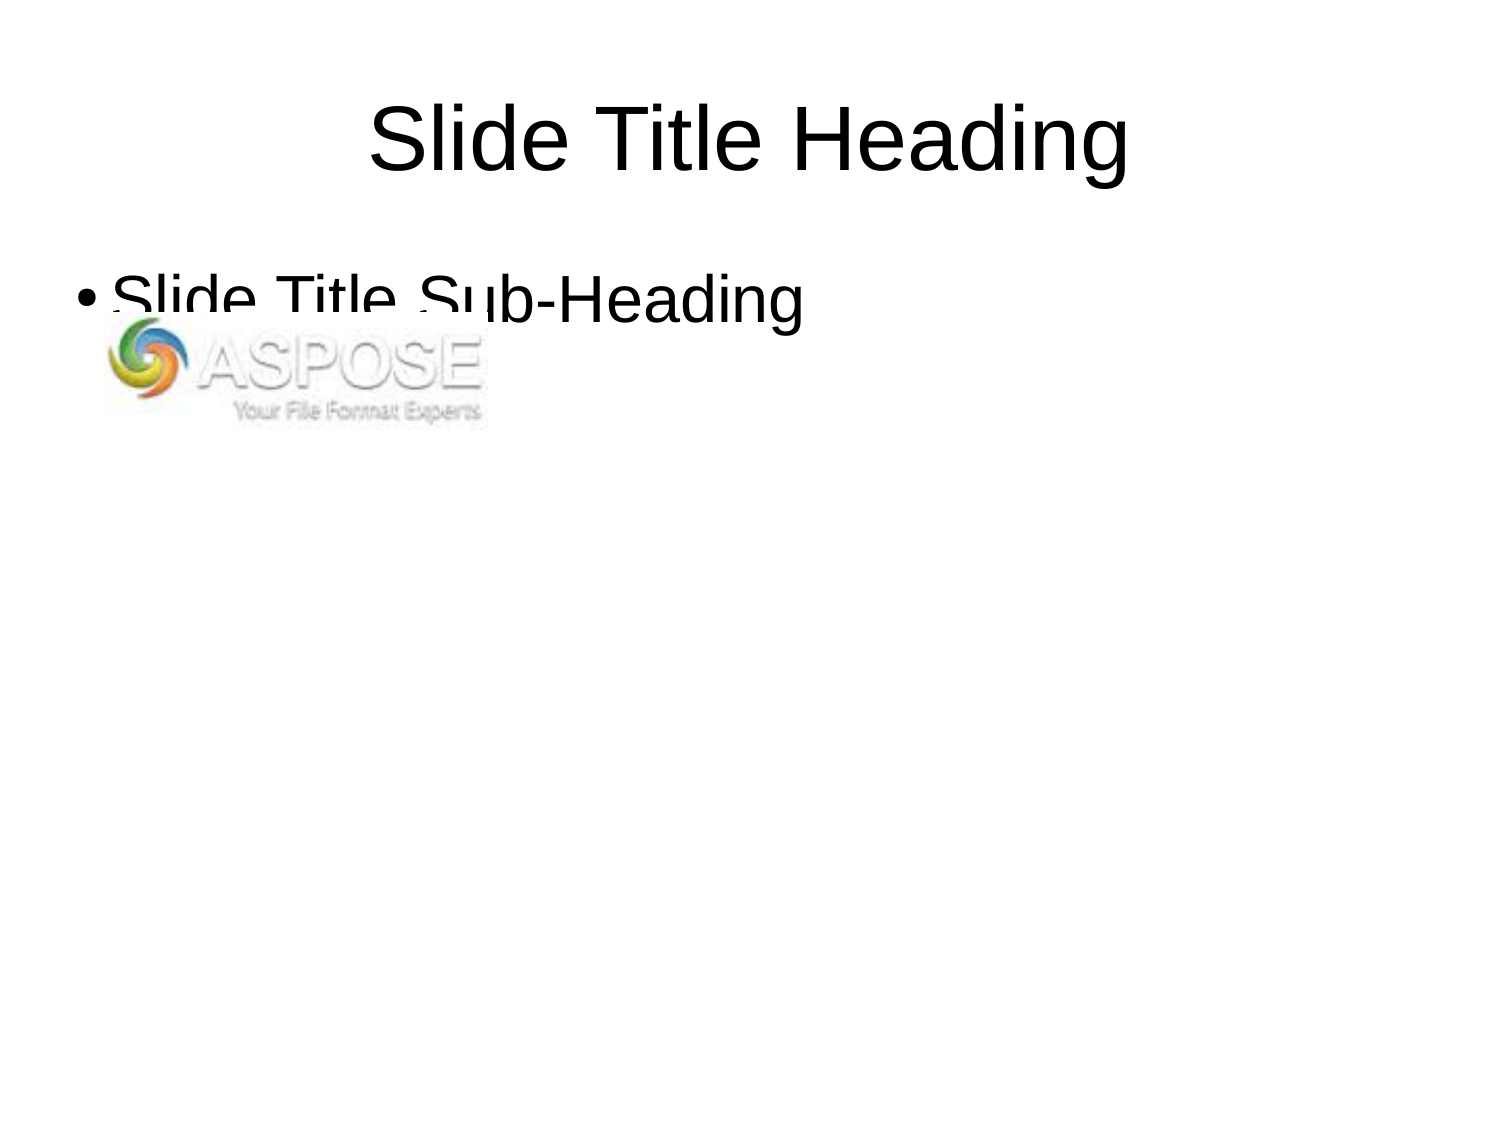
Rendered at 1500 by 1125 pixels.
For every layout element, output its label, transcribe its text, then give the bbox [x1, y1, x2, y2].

picture [104, 312, 488, 430]
list Slide Title Sub-Heading [75, 262, 1425, 1005]
title Slide Title Heading [75, 45, 1425, 233]
